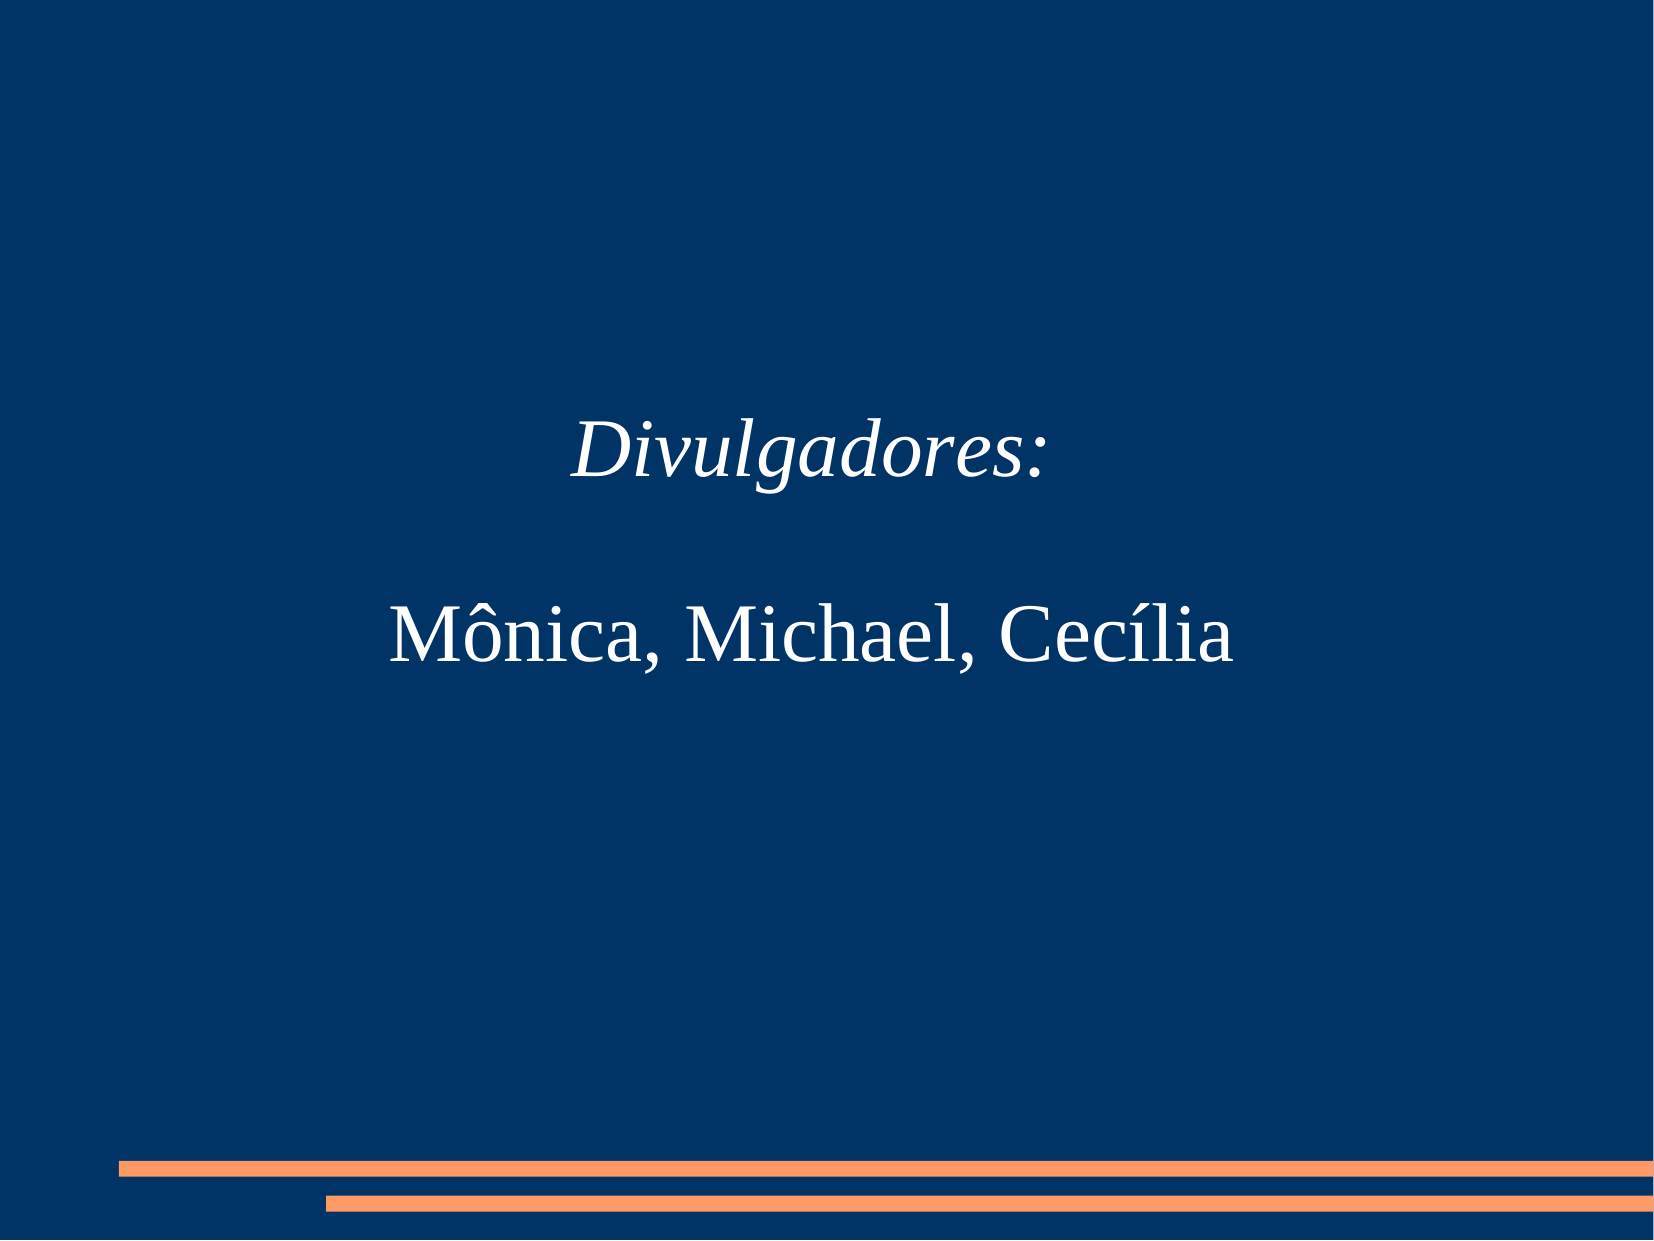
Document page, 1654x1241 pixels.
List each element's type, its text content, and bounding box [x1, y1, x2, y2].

text_box Divulgadores: Mônica, Michael, Cecília [118, 402, 1506, 680]
